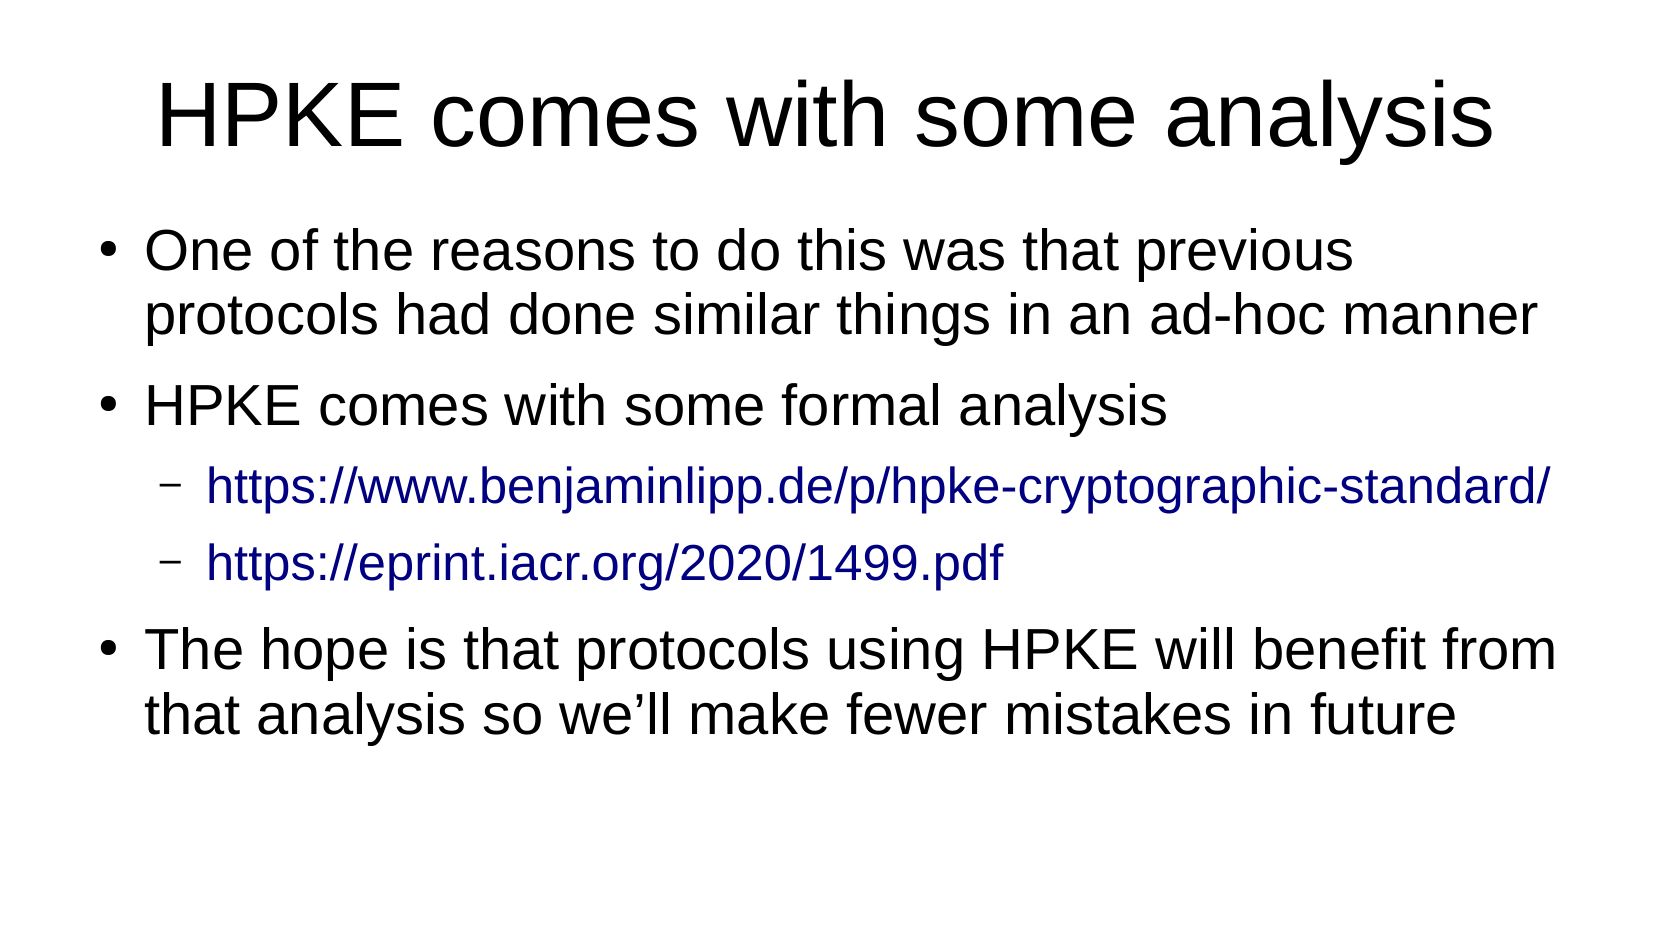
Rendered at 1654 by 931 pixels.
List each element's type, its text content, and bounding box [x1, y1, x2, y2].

list One of the reasons to do this was that previous protocols had done similar things in an ad-hoc manner HPKE comes with some formal analysis https://www.benjaminlipp.de/p/hpke-cryptographic-standard/ https://eprint.iacr.org/2020/1499.pdf The hope is that protocols using HPKE will benefit from that analysis so we’ll make fewer mistakes in future [82, 217, 1571, 758]
title HPKE comes with some analysis [82, 37, 1571, 193]
